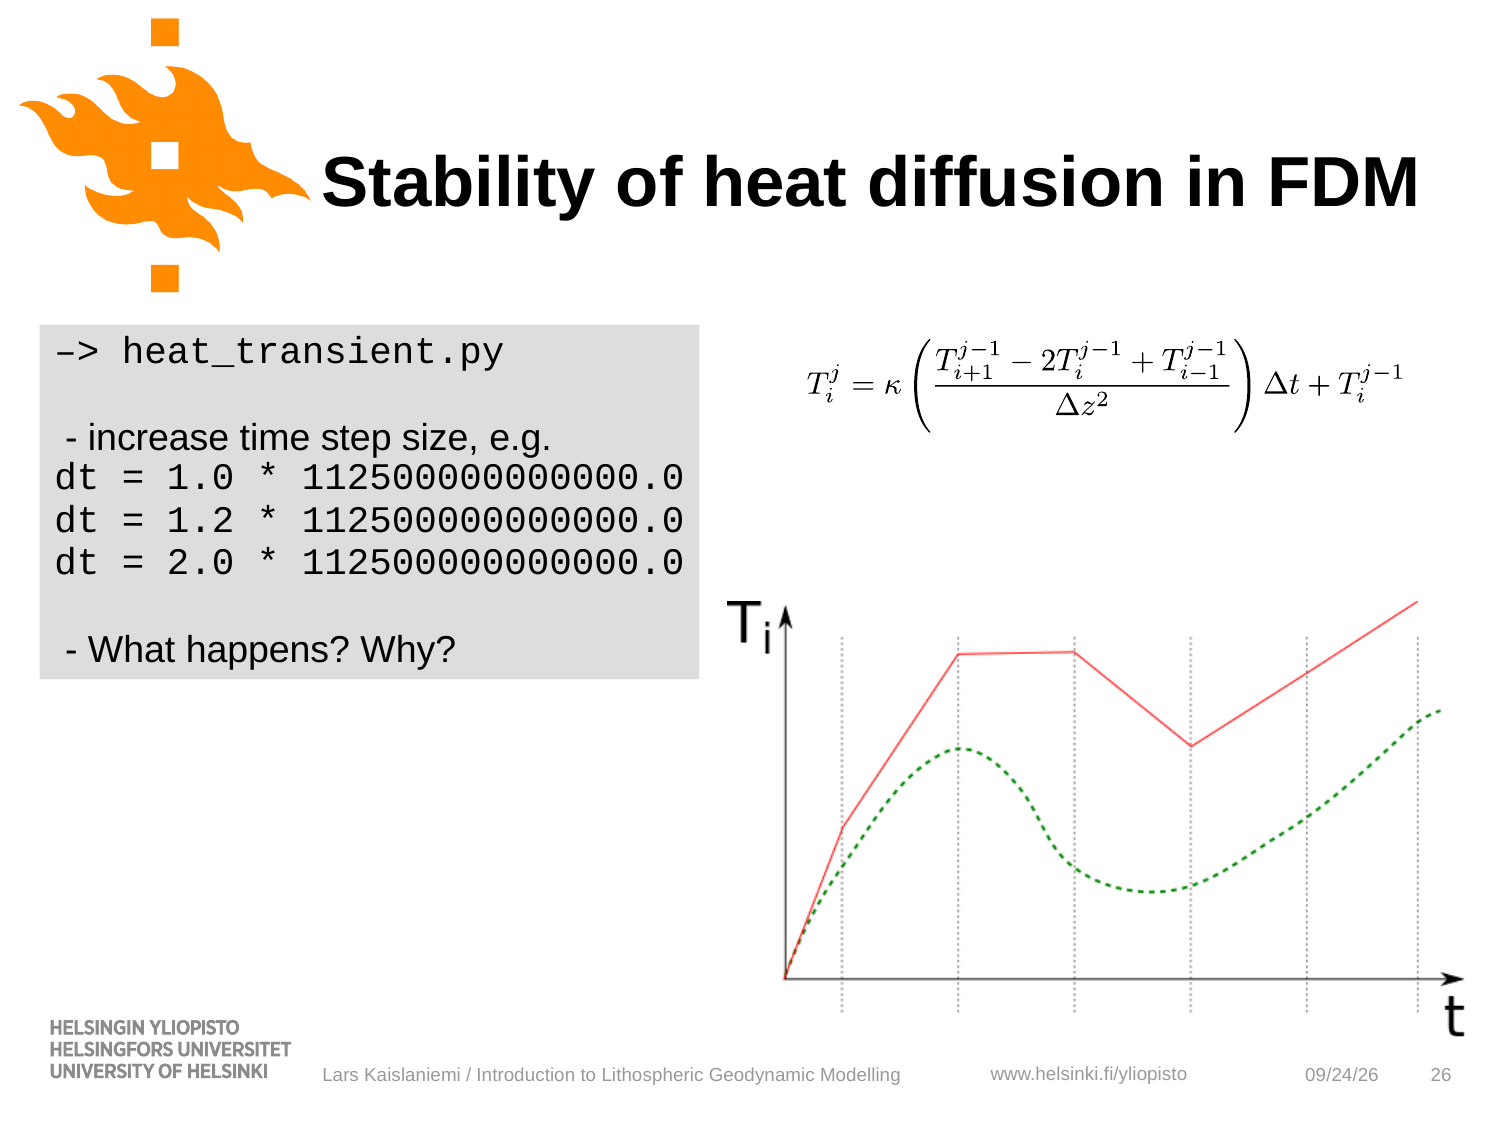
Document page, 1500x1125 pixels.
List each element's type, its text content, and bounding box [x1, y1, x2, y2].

text_box [806, 339, 1404, 433]
title Stability of heat diffusion in FDM [321, 87, 1447, 276]
picture [0, 0, 337, 318]
picture [727, 601, 1466, 1038]
picture [32, 1001, 309, 1096]
text_box –> heat_transient.py - increase time step size, e.g. dt = 1.0 * 112500000000000.0 dt = 1.2 * 112500000000000.0 dt = 2.0 * 112500000000000.0 - What happens? Why? [39, 324, 700, 680]
